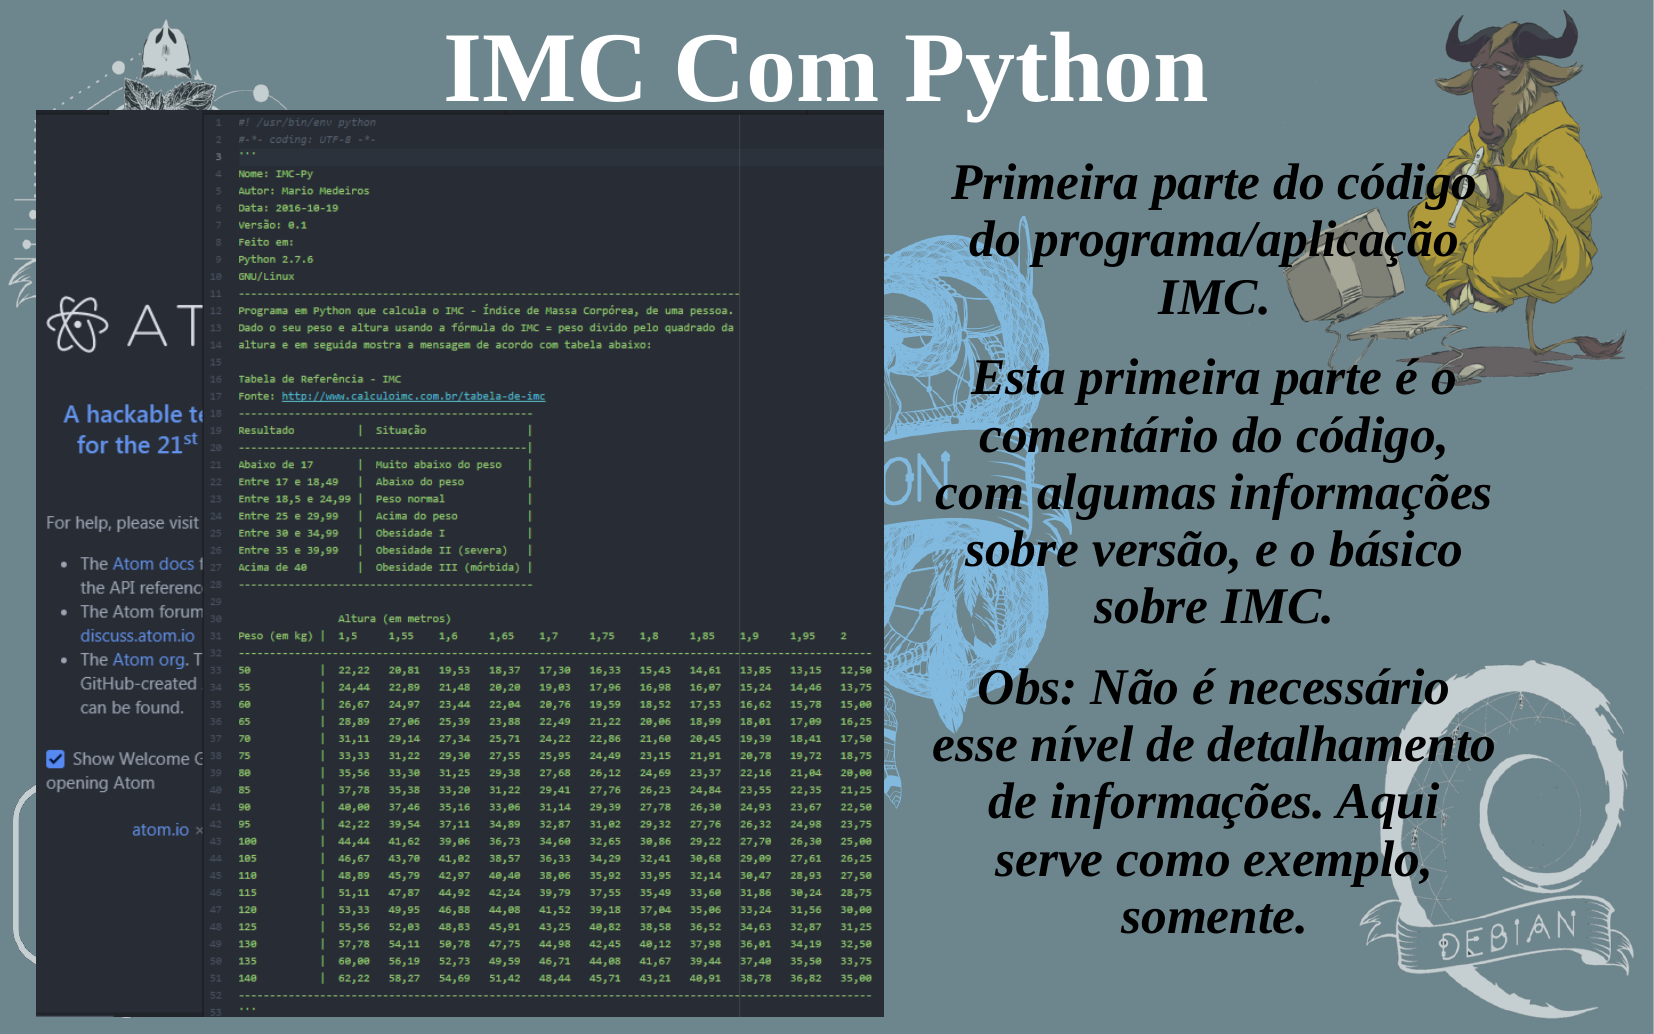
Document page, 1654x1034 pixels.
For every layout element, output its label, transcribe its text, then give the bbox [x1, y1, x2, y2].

list Primeira parte do código do programa/aplicação IMC. Esta primeira parte é o comentário do código, com algumas informações sobre versão, e o básico sobre IMC. Obs: Não é necessário esse nível de detalhamento de informações. Aqui serve como exemplo, somente. [884, 153, 1501, 957]
picture [0, 0, 1654, 1034]
title IMC Com Python [82, 12, 1571, 124]
